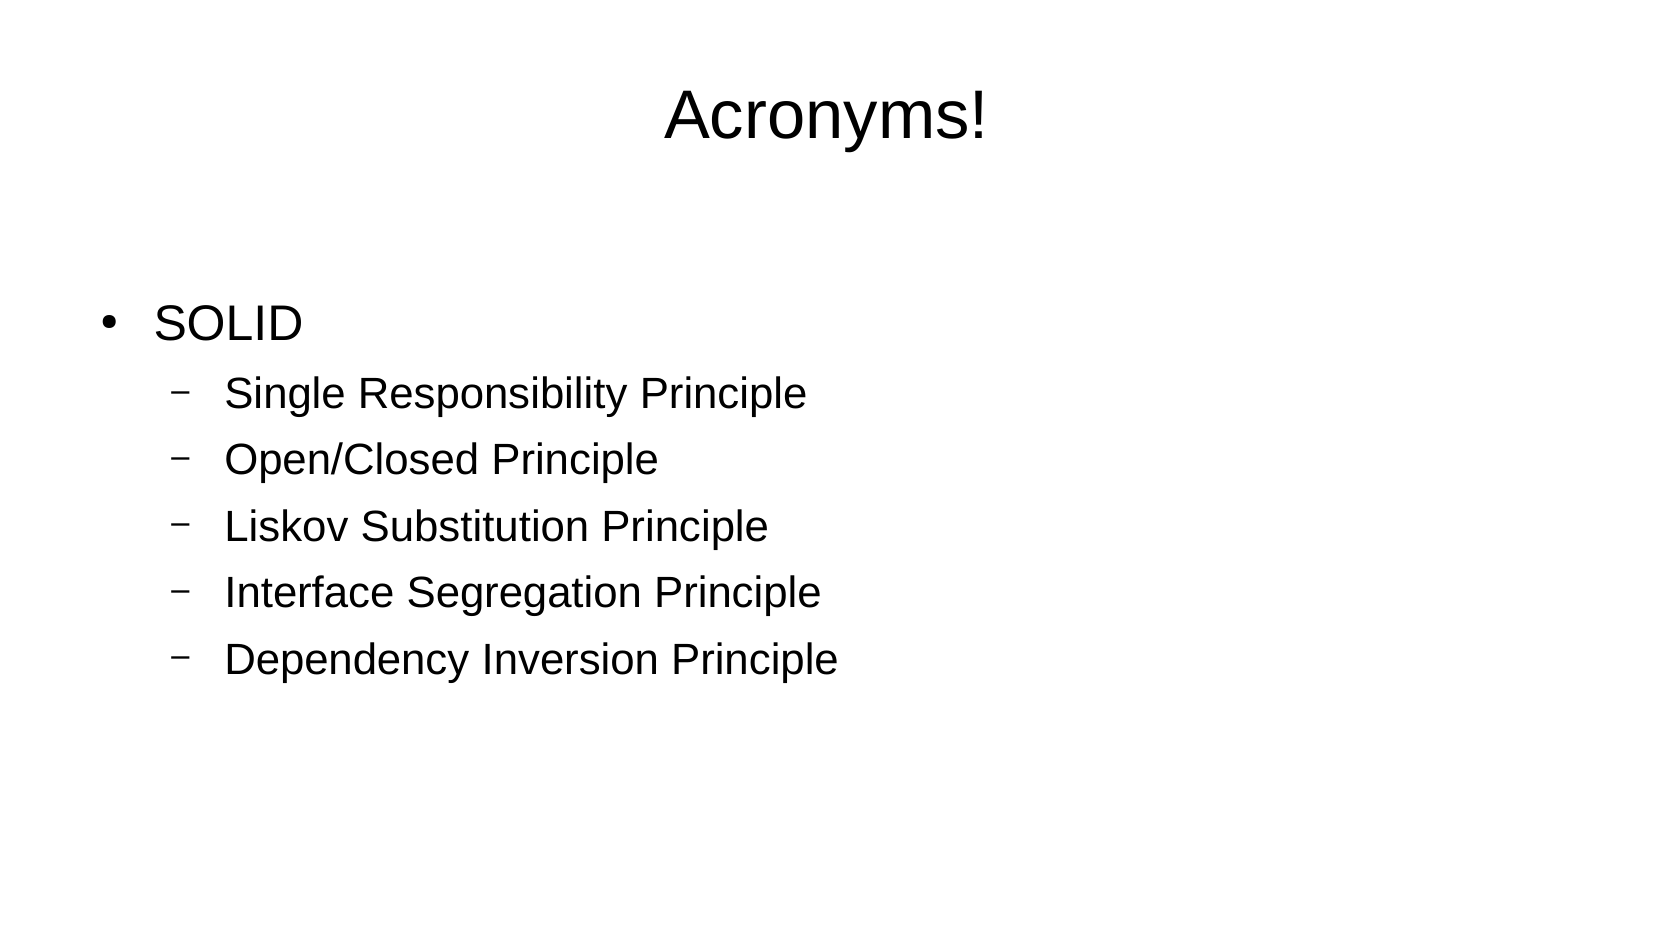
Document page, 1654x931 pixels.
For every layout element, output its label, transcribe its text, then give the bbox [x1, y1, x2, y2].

list SOLID Single Responsibility Principle Open/Closed Principle Liskov Substitution Principle Interface Segregation Principle Dependency Inversion Principle [82, 217, 1571, 758]
title Acronyms! [82, 37, 1571, 193]
